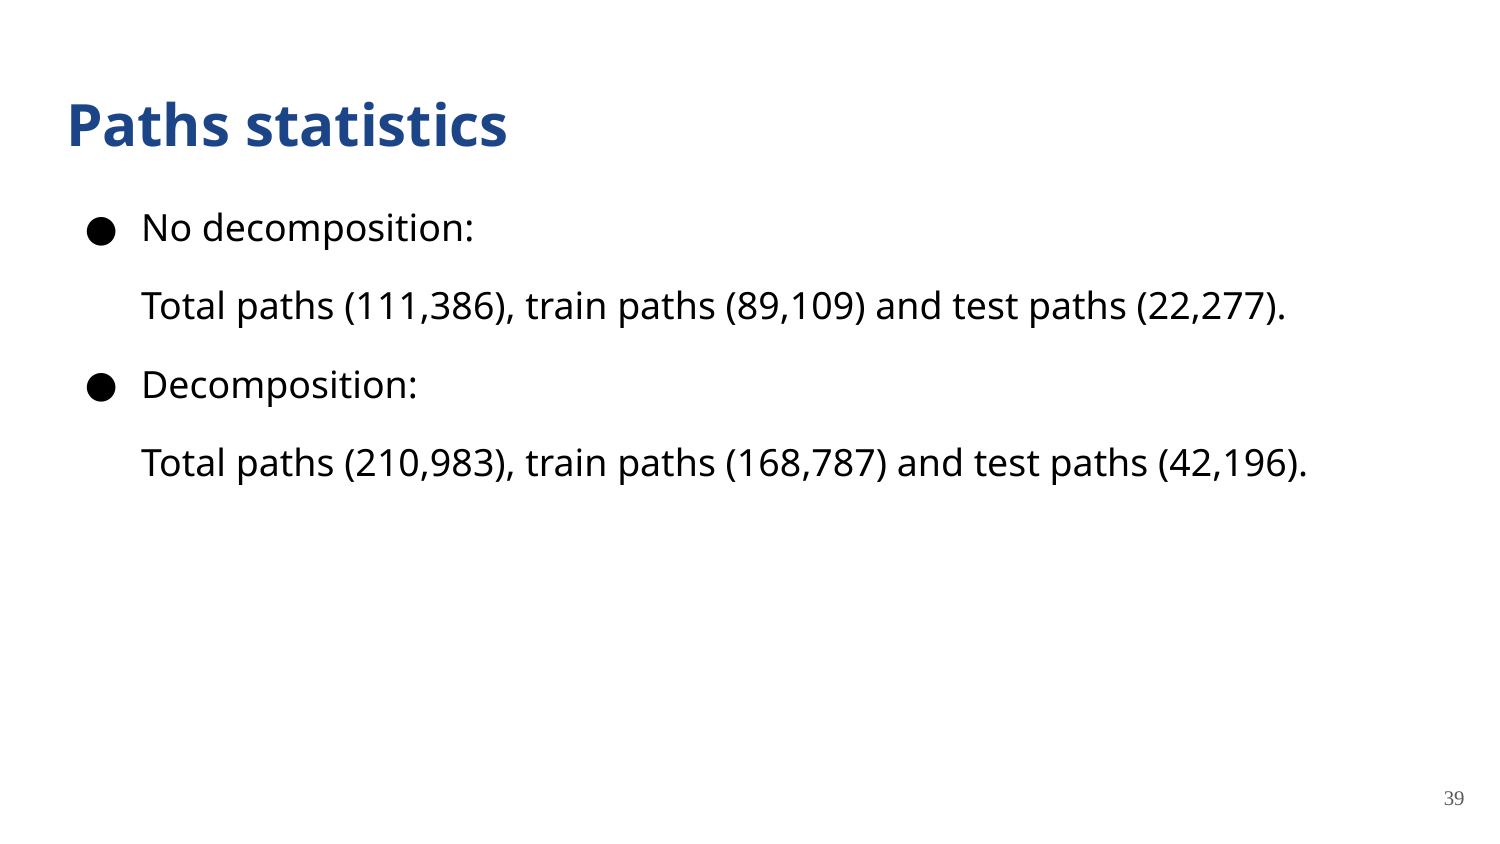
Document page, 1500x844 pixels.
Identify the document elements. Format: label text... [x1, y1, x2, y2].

slide_number <number> [1389, 764, 1480, 830]
list No decomposition: Total paths (111,386), train paths (89,109) and test paths (22,277). Decomposition: Total paths (210,983), train paths (168,787) and test paths (42,196). [51, 189, 1449, 750]
title Paths statistics [51, 72, 1449, 167]
